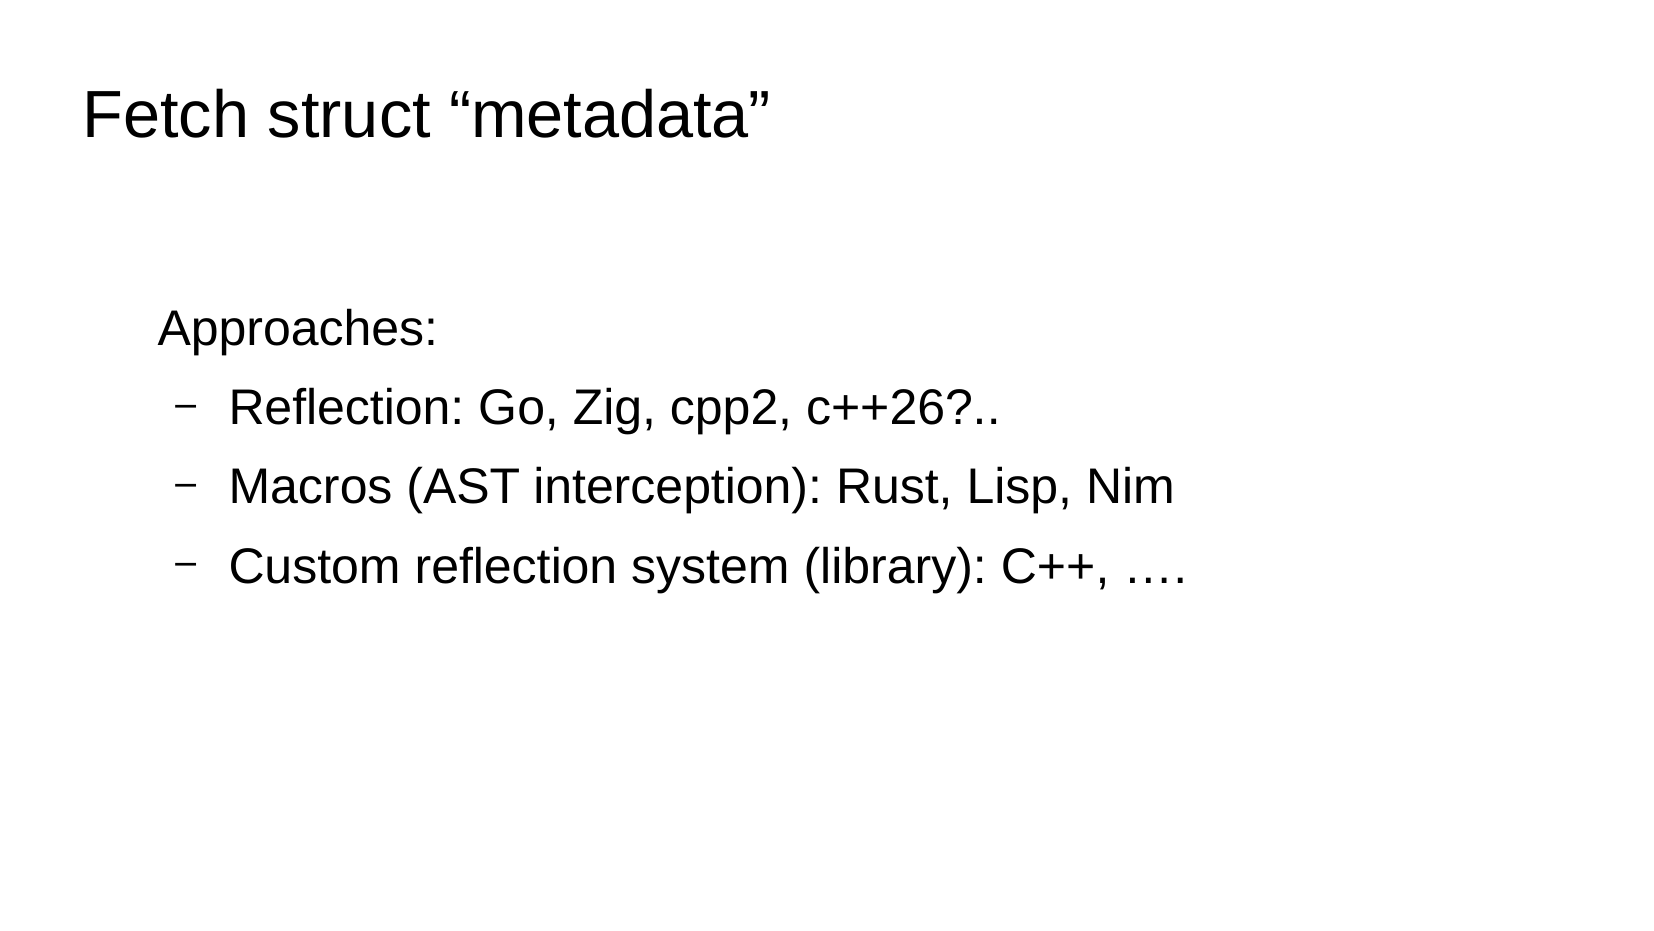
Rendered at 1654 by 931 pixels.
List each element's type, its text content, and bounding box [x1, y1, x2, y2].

list Approaches: Reflection: Go, Zig, cpp2, c++26?.. Macros (AST interception): Rust, Lisp, Nim Custom reflection system (library): C++, …. [86, 300, 1576, 840]
title Fetch struct “metadata” [82, 37, 1571, 193]
